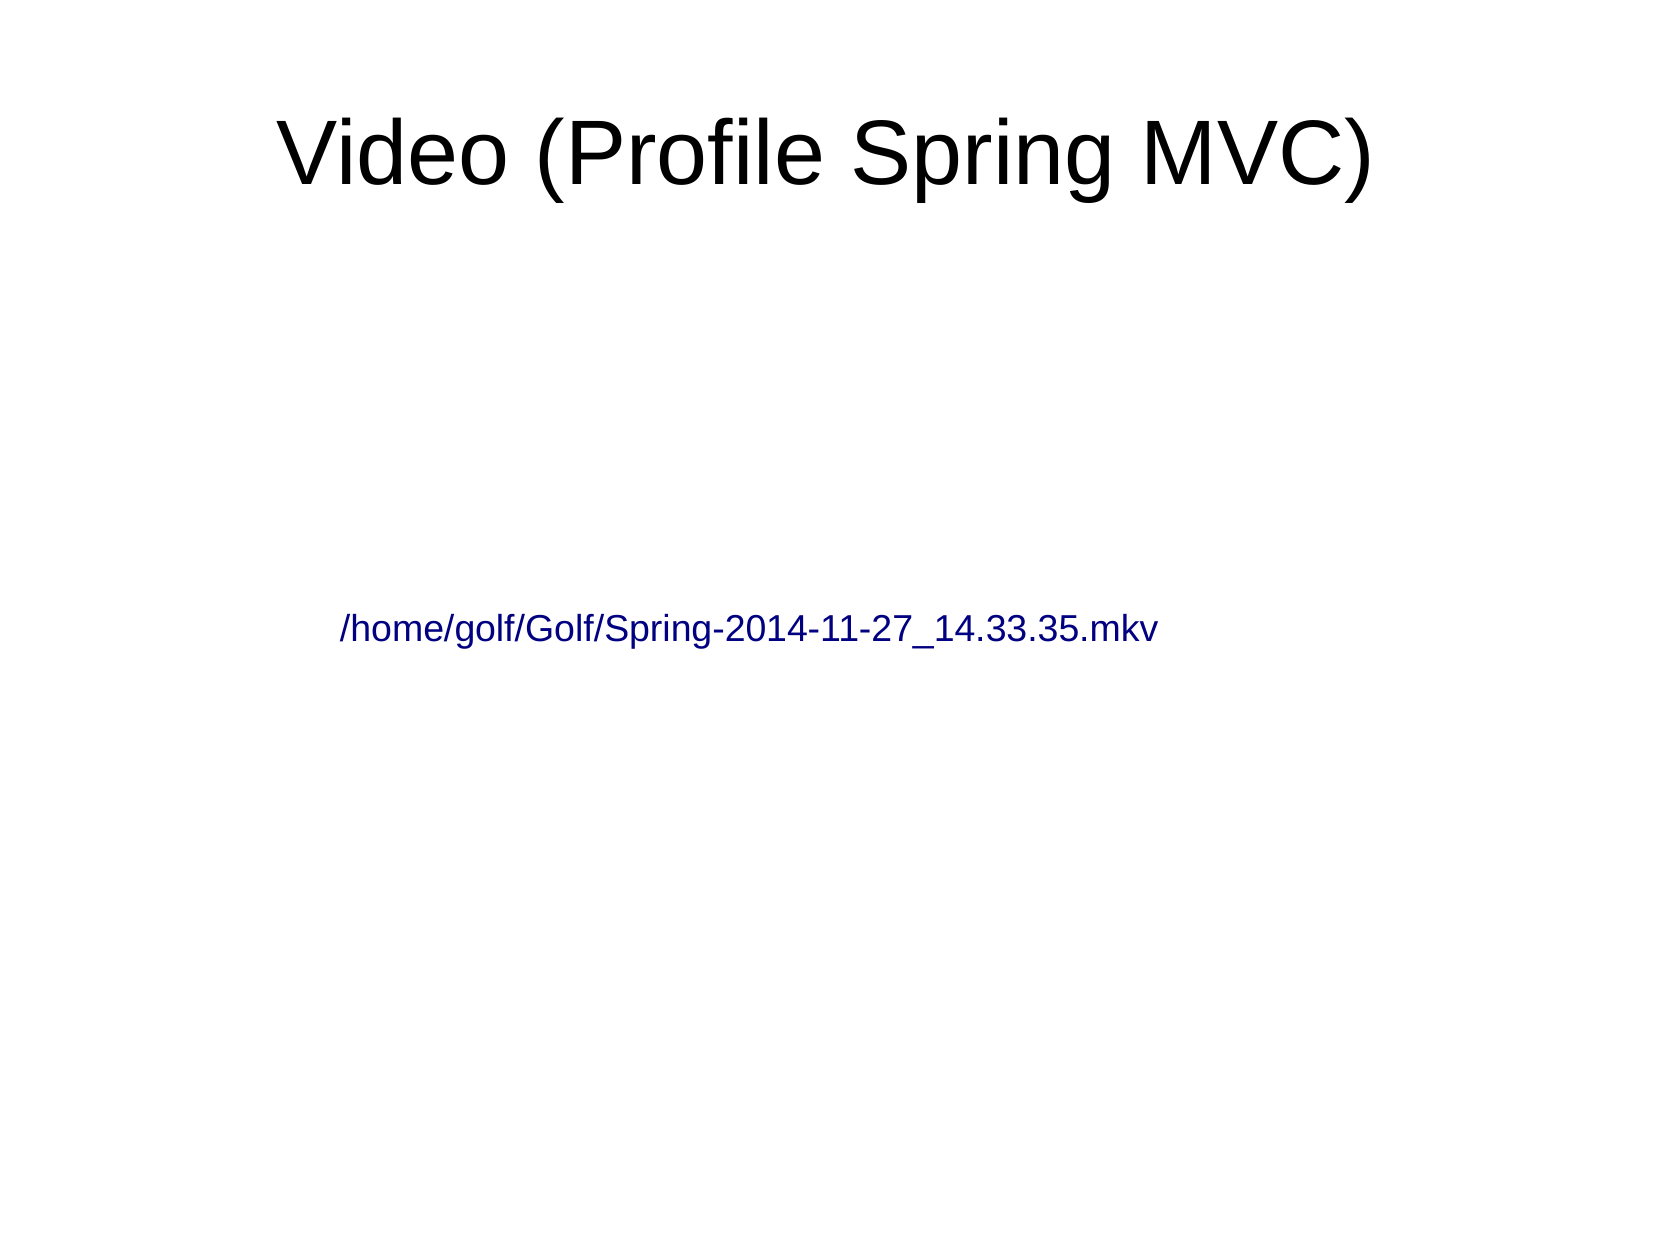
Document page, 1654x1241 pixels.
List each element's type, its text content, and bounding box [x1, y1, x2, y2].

title Video (Profile Spring MVC) [82, 49, 1571, 257]
text_box /home/golf/Golf/Spring-2014-11-27_14.33.35.mkv [325, 599, 1349, 671]
